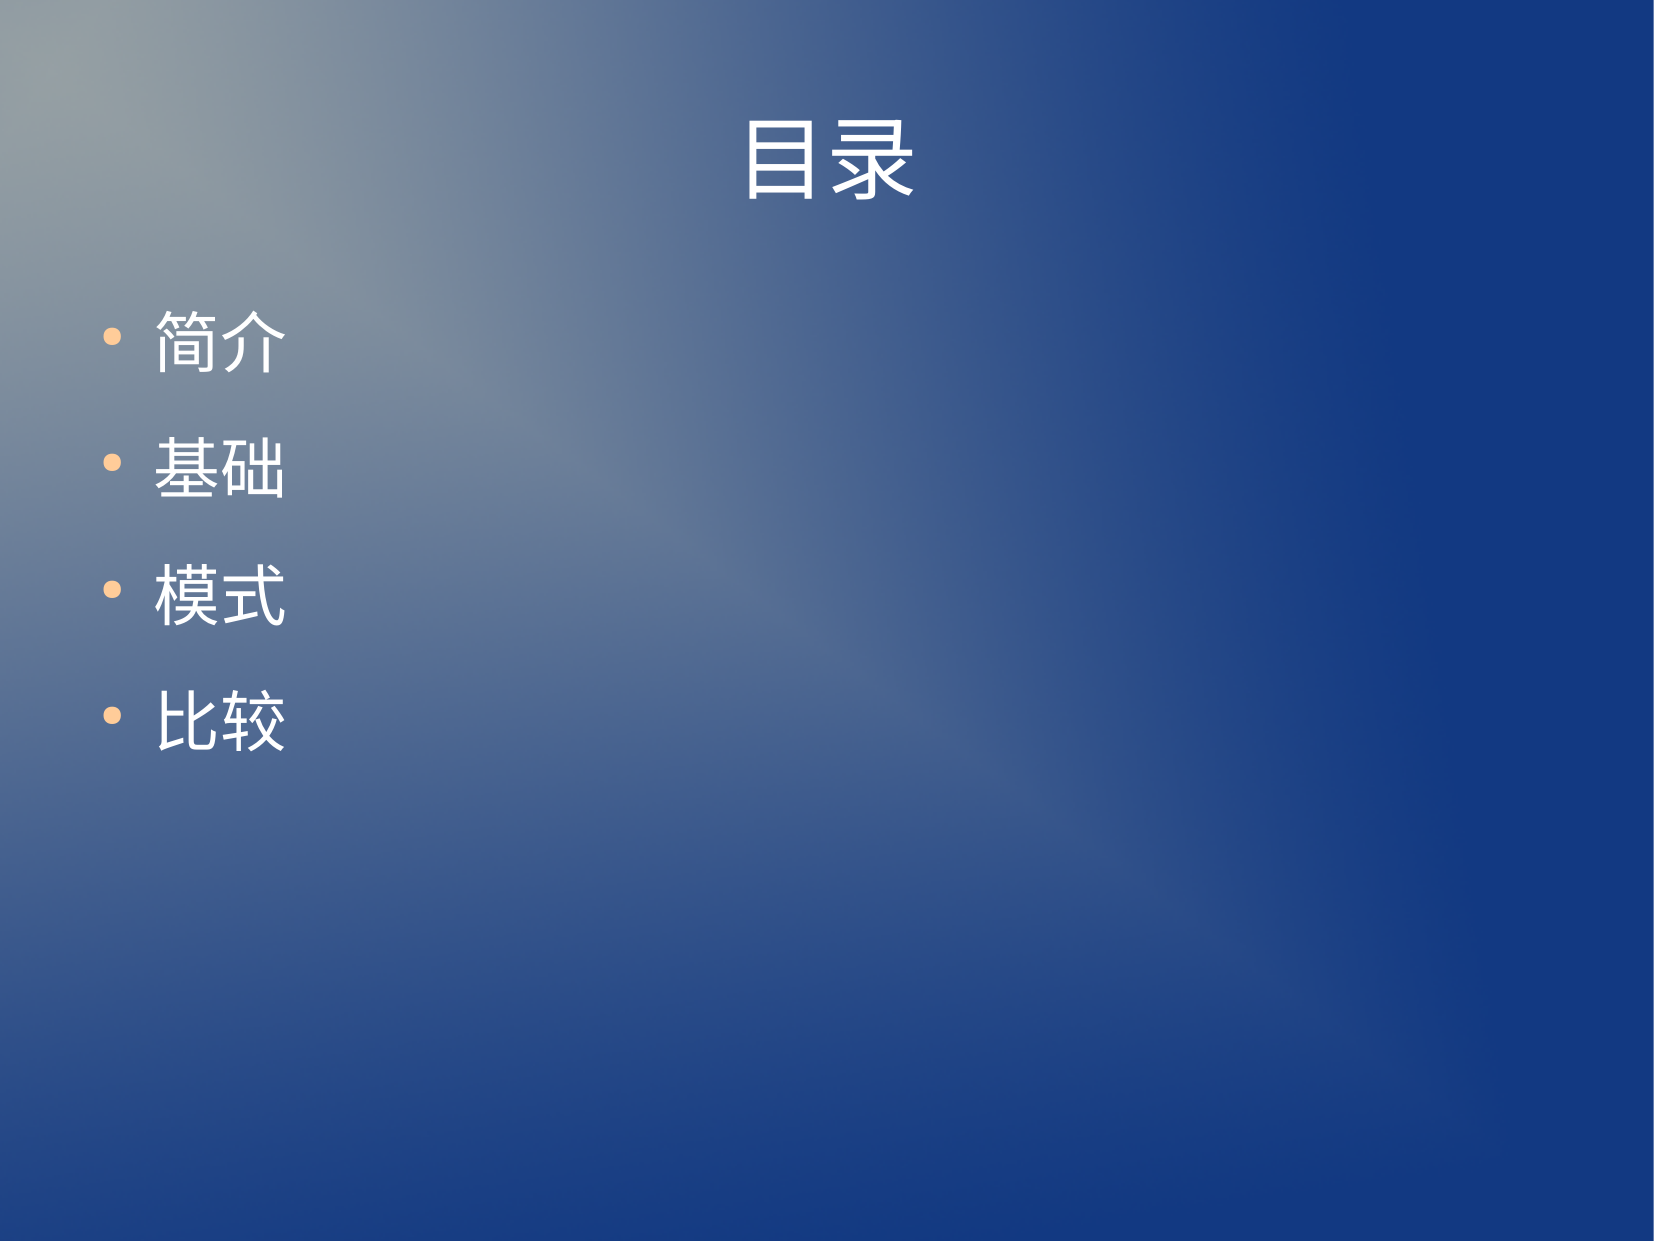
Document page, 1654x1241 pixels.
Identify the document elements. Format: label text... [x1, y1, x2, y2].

title 目录 [82, 49, 1571, 257]
picture [0, 0, 1654, 1241]
list 简介 基础 模式 比较 [82, 290, 1571, 1109]
